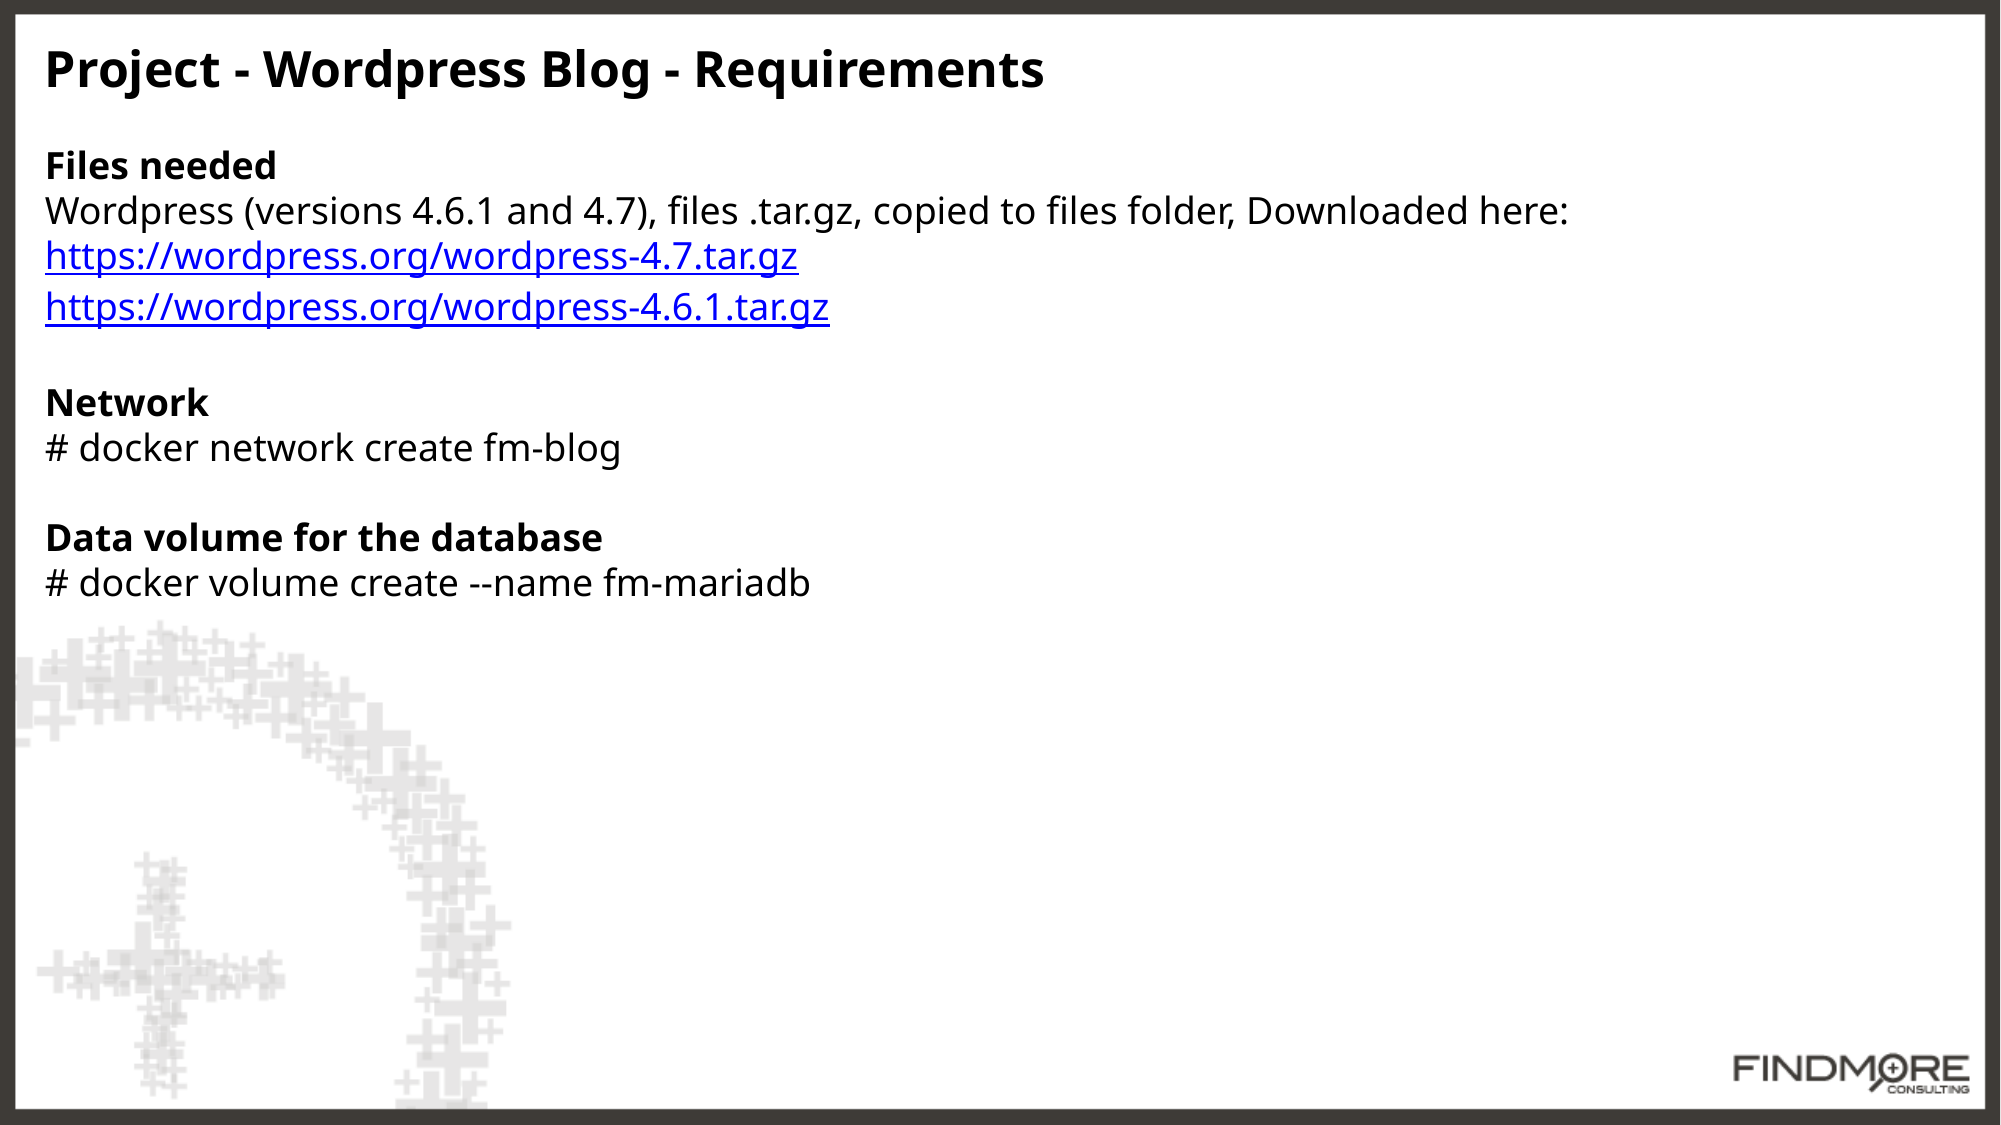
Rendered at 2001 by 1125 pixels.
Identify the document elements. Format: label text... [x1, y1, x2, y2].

text_box Project - Wordpress Blog - Requirements Files needed Wordpress (versions 4.6.1 and 4.7), files .tar.gz, copied to files folder, Downloaded here: https://wordpress.org/wordpress-4.7.tar.gz https://wordpress.org/wordpress-4.6.1.tar.gz Network # docker network create fm-blog Data volume for the database # docker volume create --name fm-mariadb [29, 29, 1950, 1035]
picture [0, 0, 2001, 1125]
